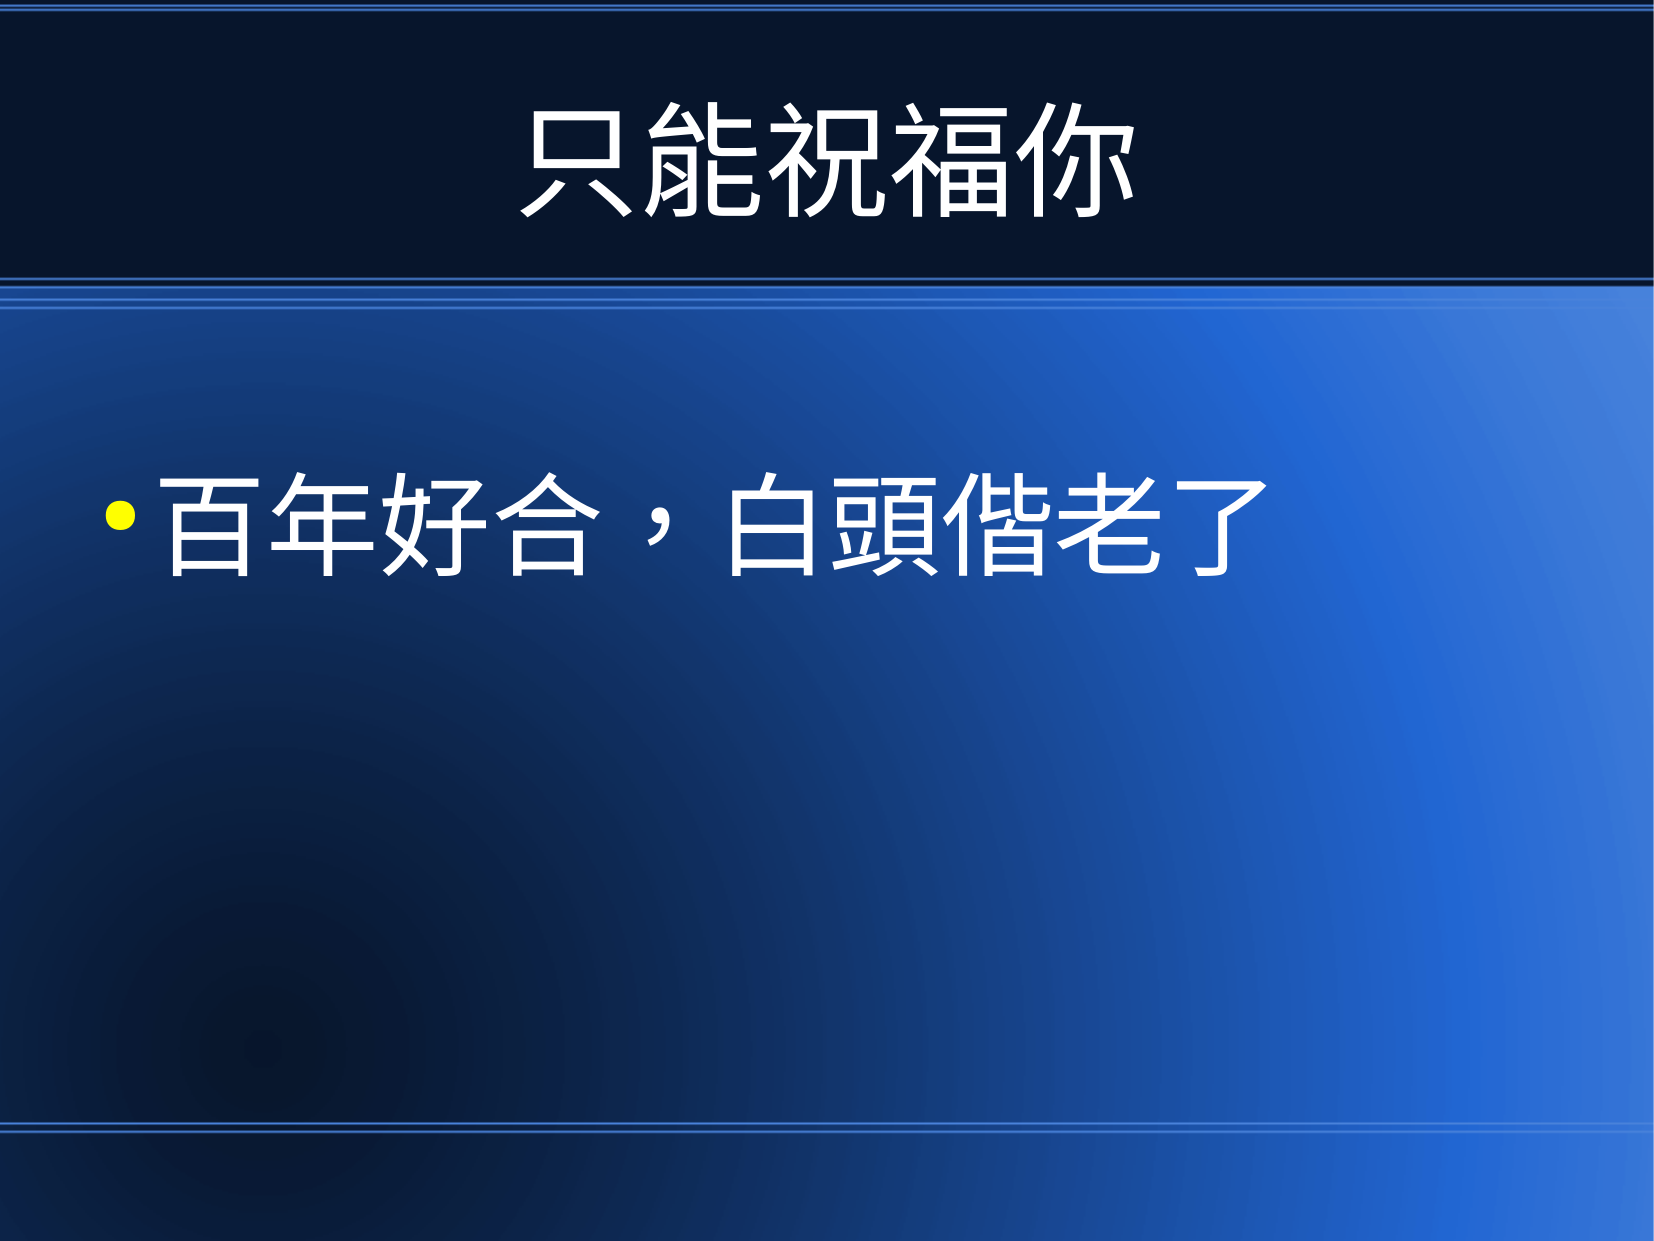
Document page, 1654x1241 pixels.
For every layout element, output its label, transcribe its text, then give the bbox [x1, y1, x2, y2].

picture [0, 0, 1654, 1241]
title 只能祝福你 [82, 49, 1571, 257]
list 百年好合，白頭偕老了 [82, 355, 1571, 1241]
